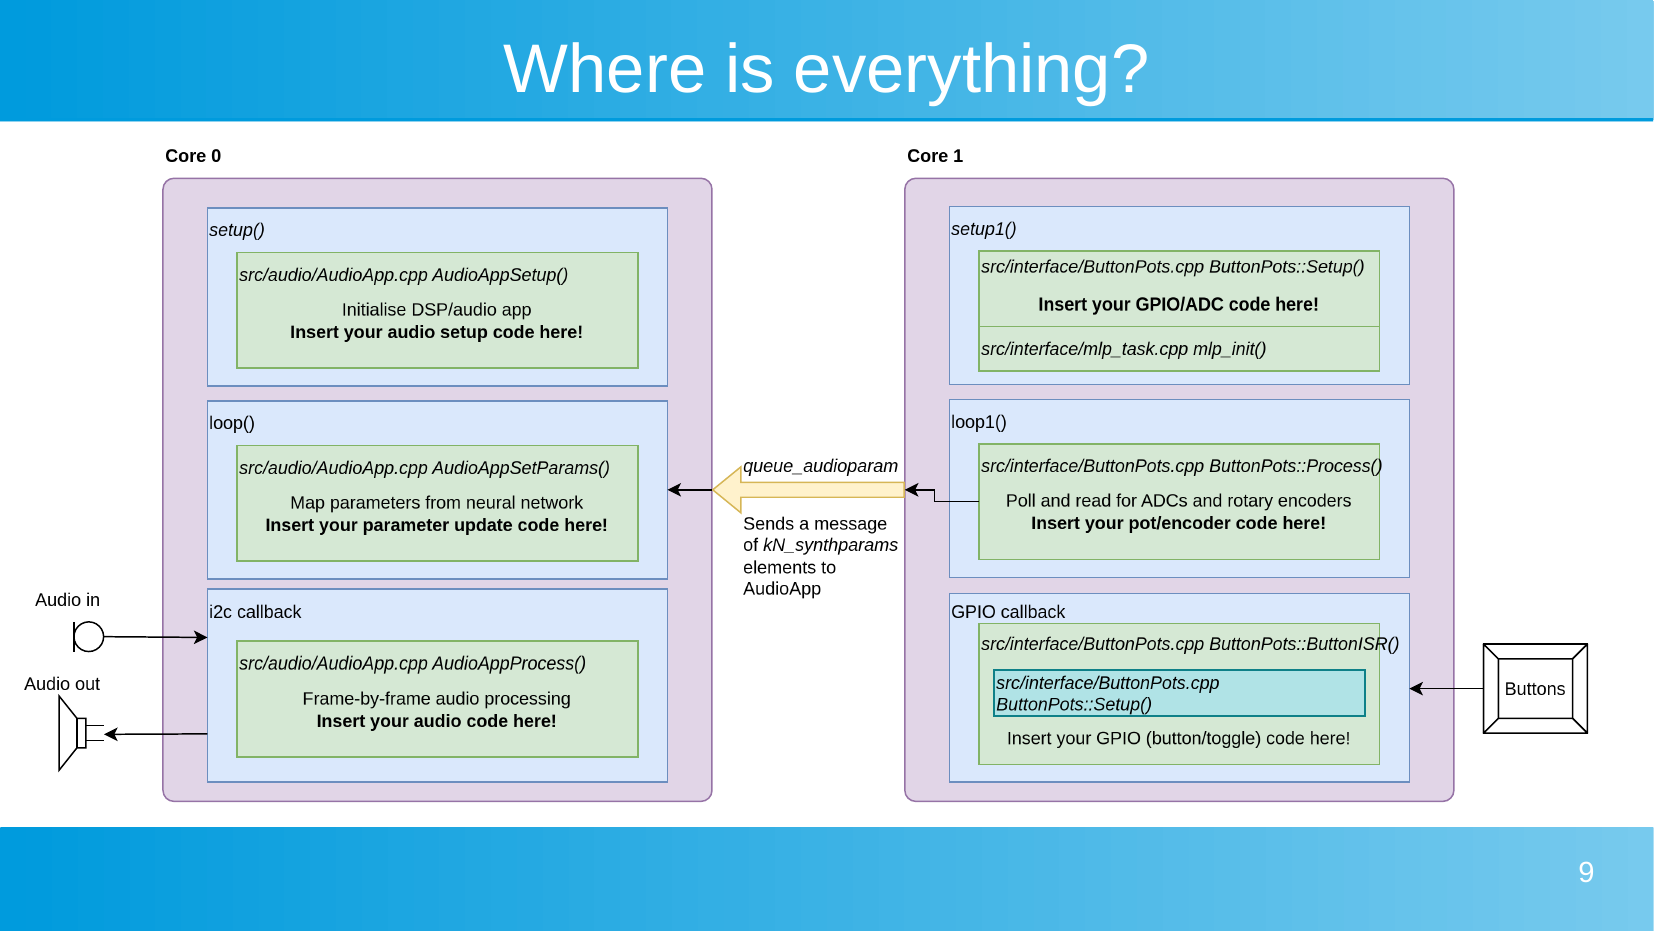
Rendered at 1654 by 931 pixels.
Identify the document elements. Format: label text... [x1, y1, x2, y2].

picture [13, 132, 1589, 803]
title Where is everything? [59, 29, 1595, 108]
